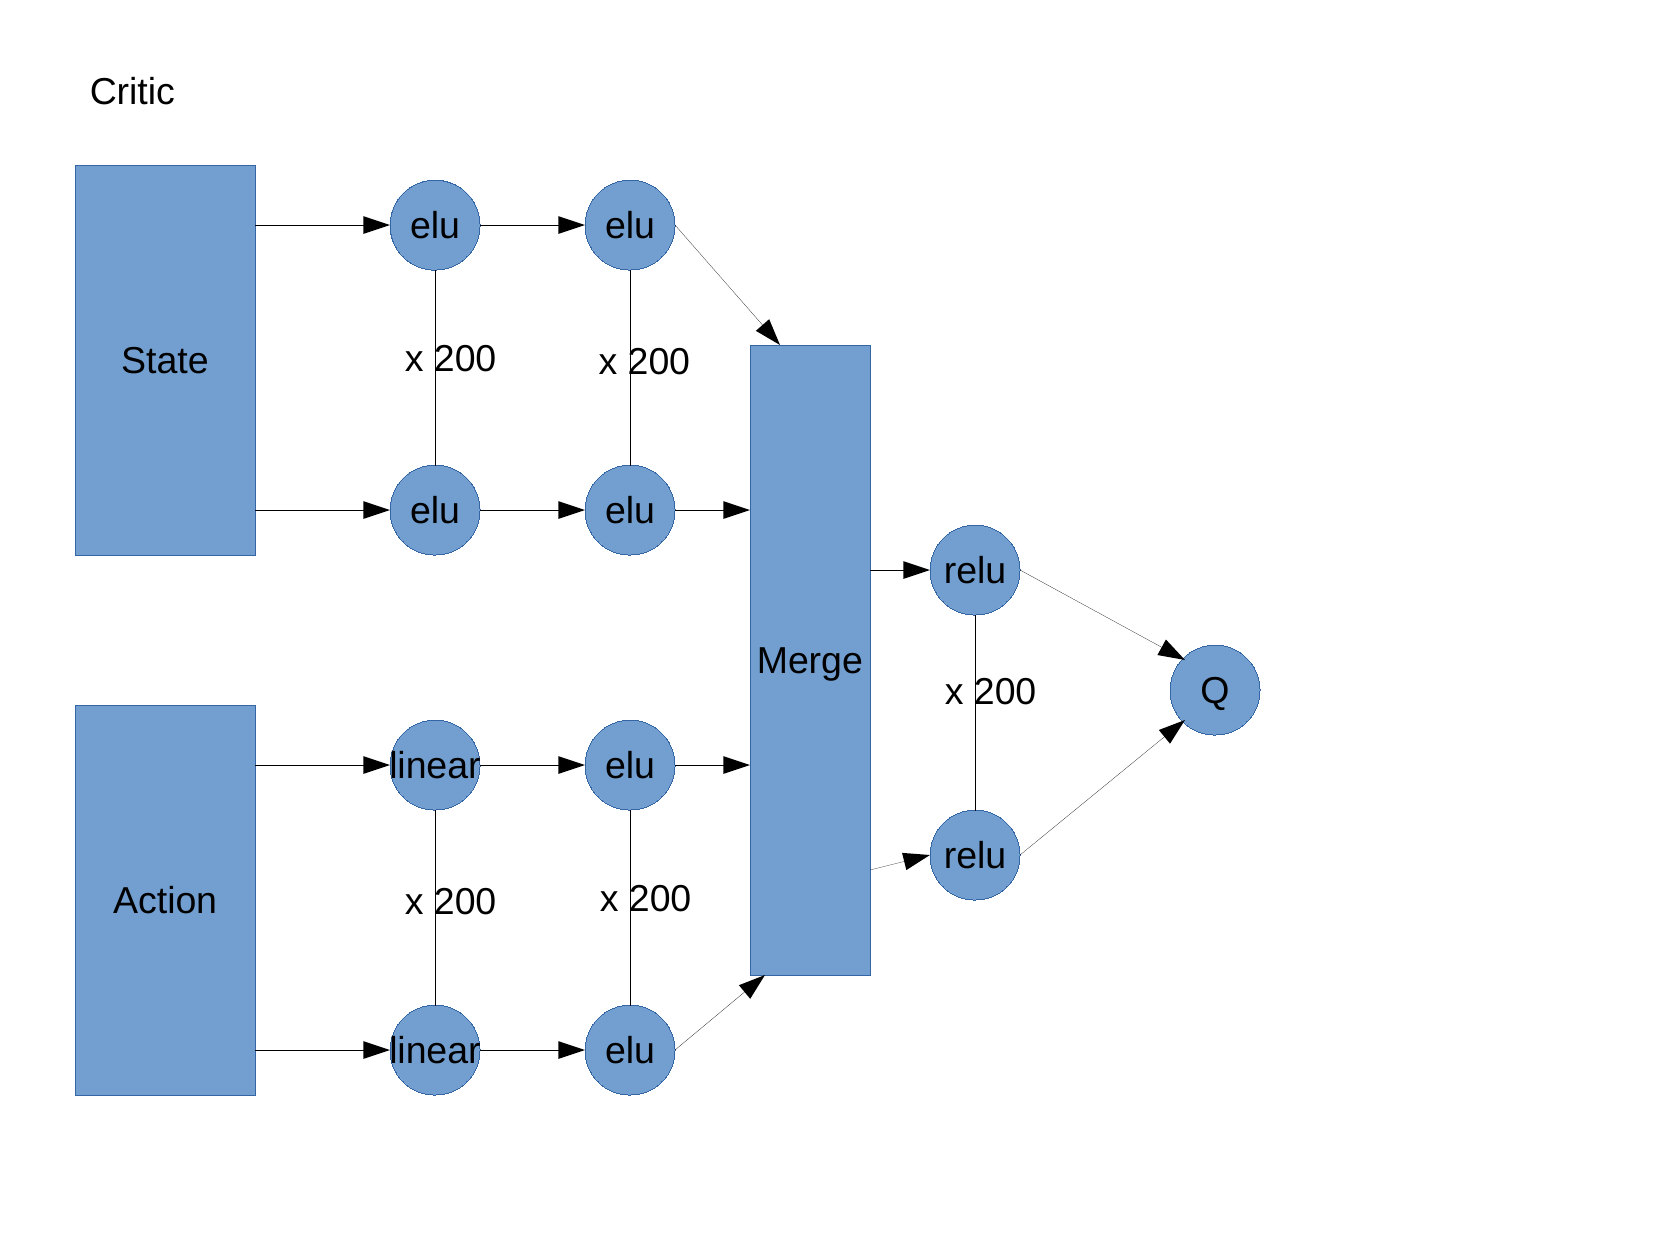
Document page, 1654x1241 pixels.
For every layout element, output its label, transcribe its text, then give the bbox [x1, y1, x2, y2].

text_box elu [390, 180, 481, 271]
text_box x 200 [390, 873, 435, 931]
text_box elu [585, 720, 676, 811]
text_box elu [390, 465, 481, 556]
text_box x 200 [585, 870, 707, 927]
text_box x 200 [390, 330, 512, 387]
text_box elu [585, 465, 676, 556]
text_box linear [390, 720, 481, 811]
text_box x 200 [930, 663, 1052, 721]
text_box elu [585, 180, 675, 271]
text_box linear [390, 1005, 481, 1096]
text_box State [75, 165, 256, 556]
text_box x 200 [583, 333, 706, 391]
text_box relu [930, 810, 1021, 901]
text_box x 200 [436, 873, 512, 931]
text_box Q [1170, 645, 1261, 736]
text_box relu [930, 525, 1021, 616]
text_box Action [75, 705, 256, 1096]
text_box elu [585, 1005, 676, 1096]
text_box Critic [75, 63, 190, 121]
text_box Merge [750, 345, 871, 976]
